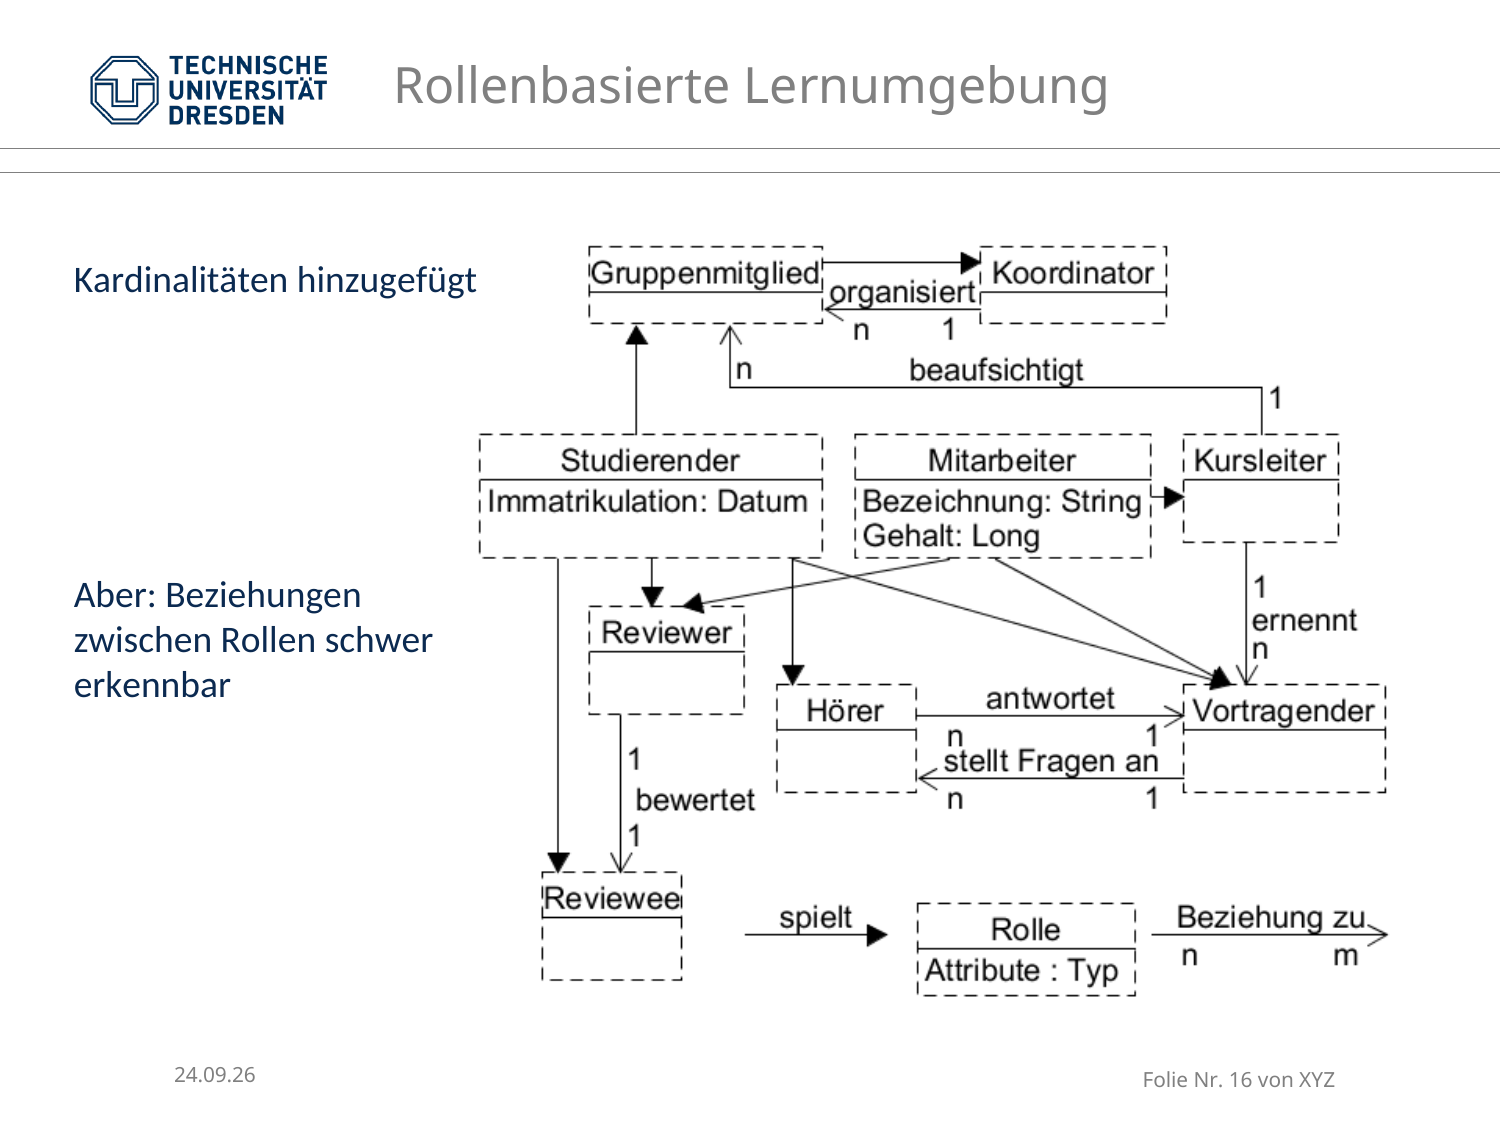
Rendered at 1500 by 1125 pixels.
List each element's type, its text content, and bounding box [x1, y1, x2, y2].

picture [448, 215, 1449, 1028]
title Rollenbasierte Lernumgebung [378, 0, 1500, 178]
picture [90, 54, 327, 125]
text_box Kardinalitäten hinzugefügt Aber: Beziehungen zwischen Rollen schwer erkennbar [59, 248, 497, 713]
text_box 26.06.18 [159, 1046, 510, 1107]
